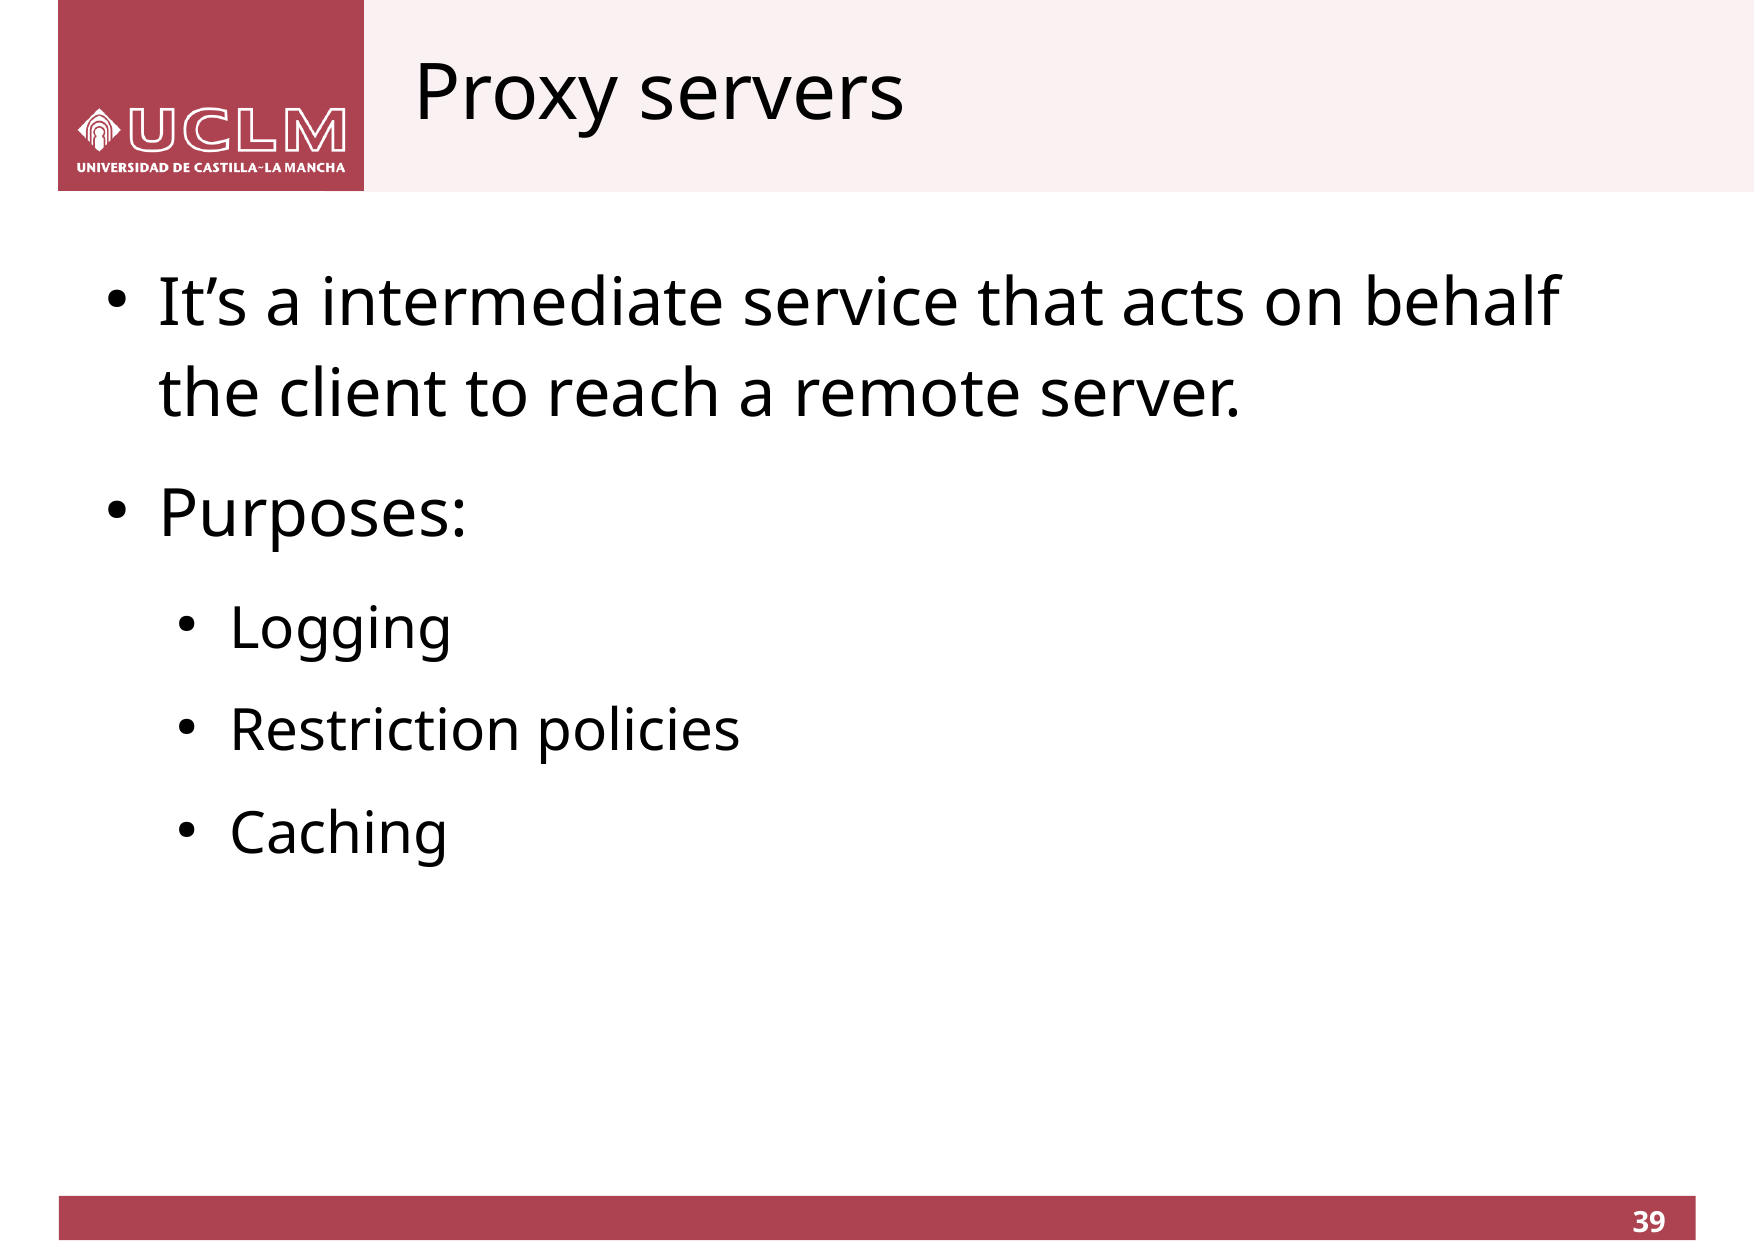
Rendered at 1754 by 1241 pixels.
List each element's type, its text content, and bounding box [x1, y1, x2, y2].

picture [58, 0, 364, 191]
title Proxy servers [413, 0, 1667, 198]
list It’s a intermediate service that acts on behalf the client to reach a remote server. Purposes: Logging Restriction policies Caching [87, 254, 1667, 974]
